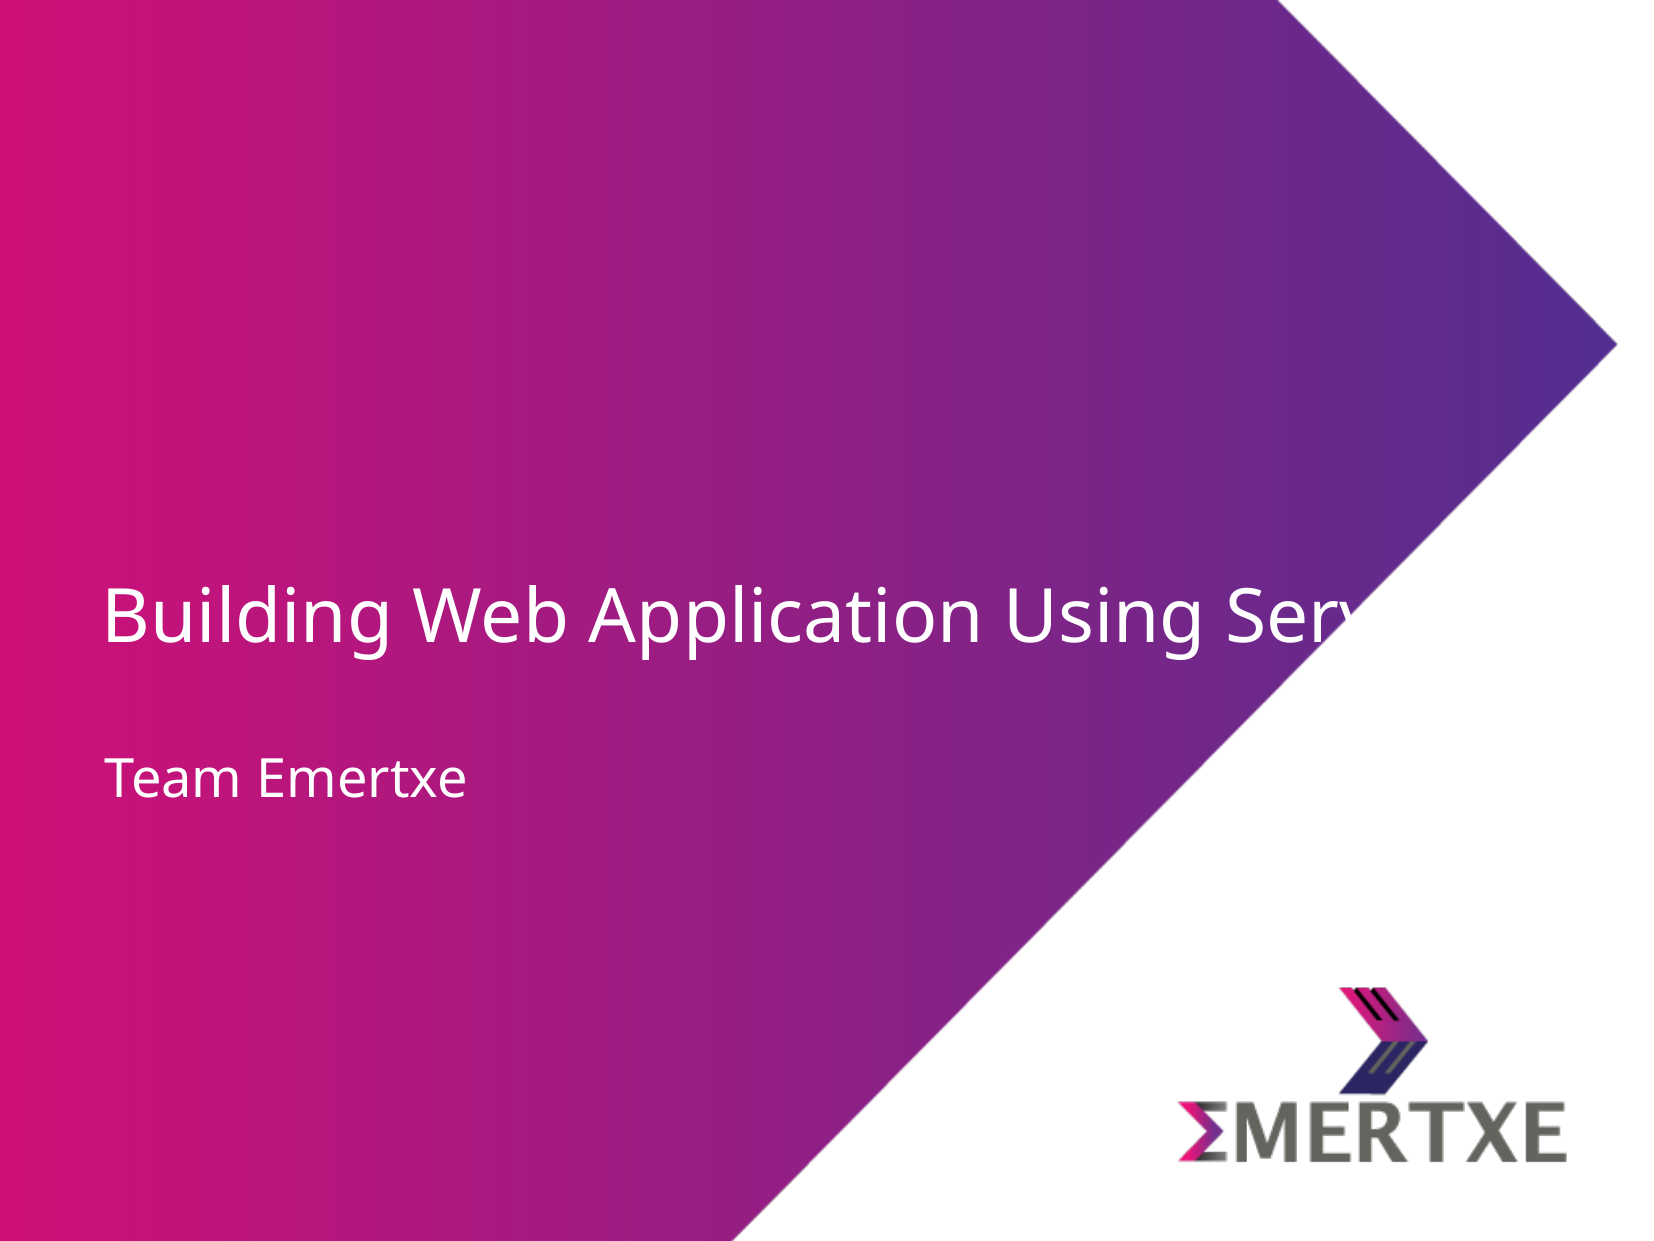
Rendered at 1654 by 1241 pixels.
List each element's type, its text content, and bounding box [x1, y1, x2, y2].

title Building Web Application Using Servlet [101, 510, 1591, 718]
picture [0, 0, 1654, 1241]
